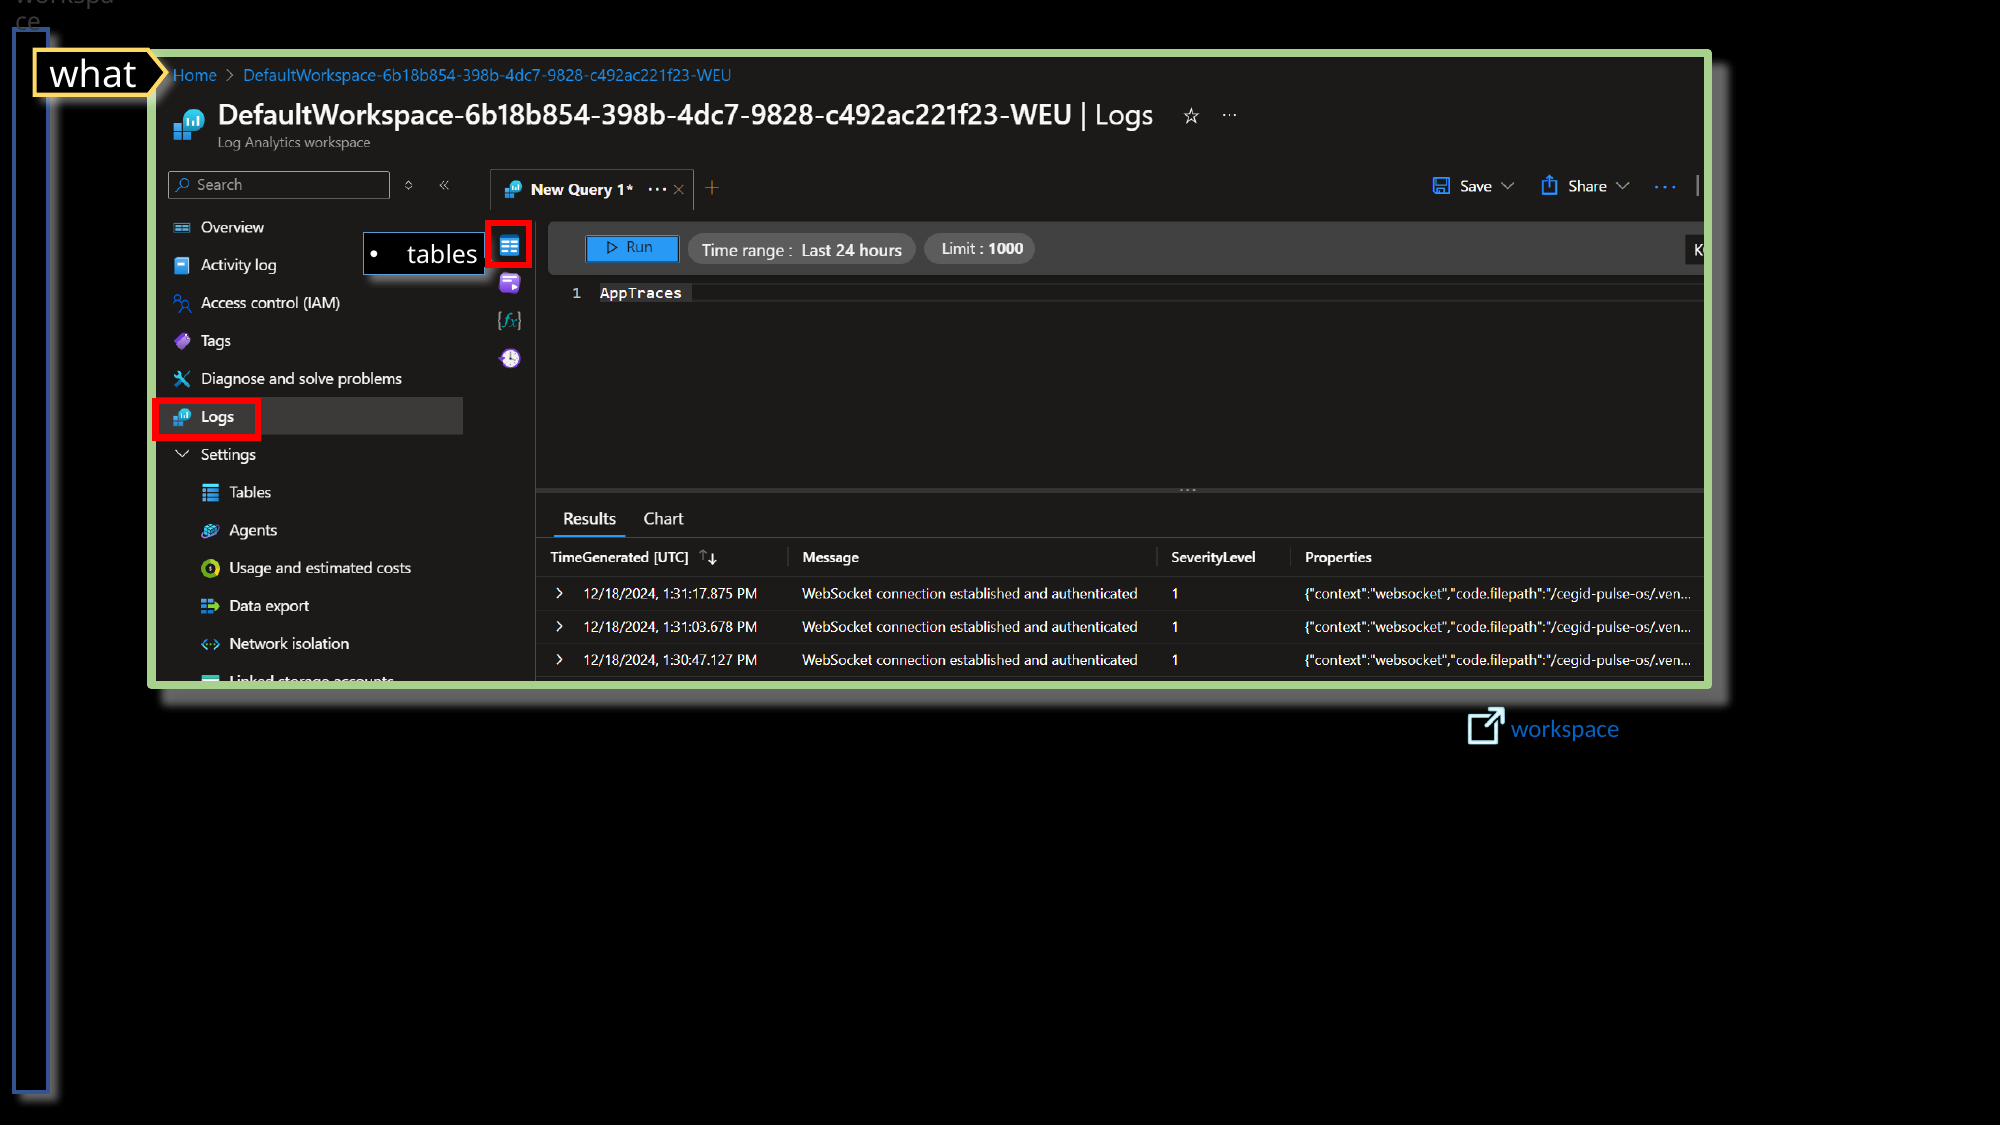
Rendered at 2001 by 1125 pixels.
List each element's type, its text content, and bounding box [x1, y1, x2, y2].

text_box tables [363, 232, 485, 275]
title 2.6.1 workspace [0, 0, 132, 1125]
picture [159, 404, 255, 434]
picture [155, 57, 1704, 681]
text_box what [34, 49, 167, 96]
picture [1463, 702, 1509, 749]
text_box workspace [1496, 705, 1635, 750]
